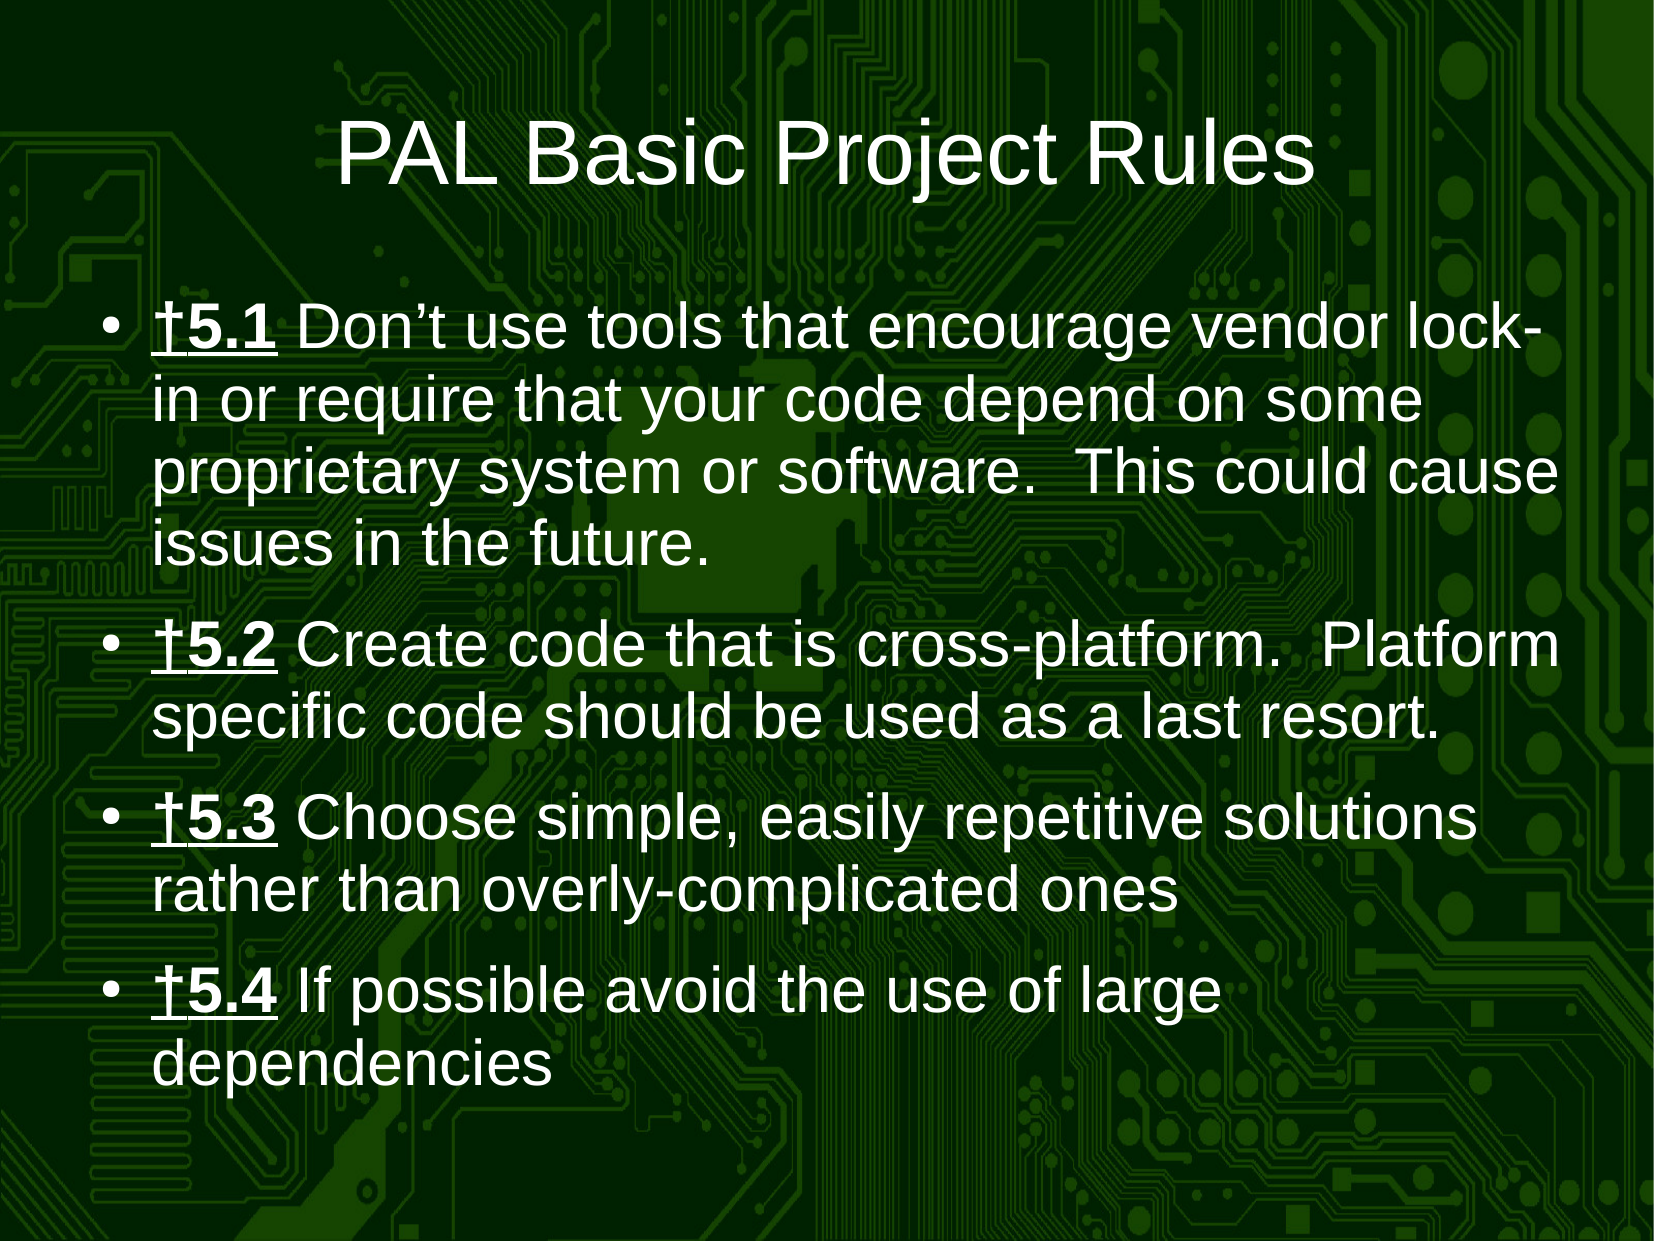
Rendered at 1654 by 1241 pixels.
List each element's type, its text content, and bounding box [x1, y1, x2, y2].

title PAL Basic Project Rules [82, 49, 1571, 257]
list †5.1 Don’t use tools that encourage vendor lock-in or require that your code depend on some proprietary system or software. This could cause issues in the future. †5.2 Create code that is cross-platform. Platform specific code should be used as a last resort. †5.3 Choose simple, easily repetitive solutions rather than overly-complicated ones †5.4 If possible avoid the use of large dependencies [82, 290, 1571, 1111]
picture [0, 0, 1654, 1241]
